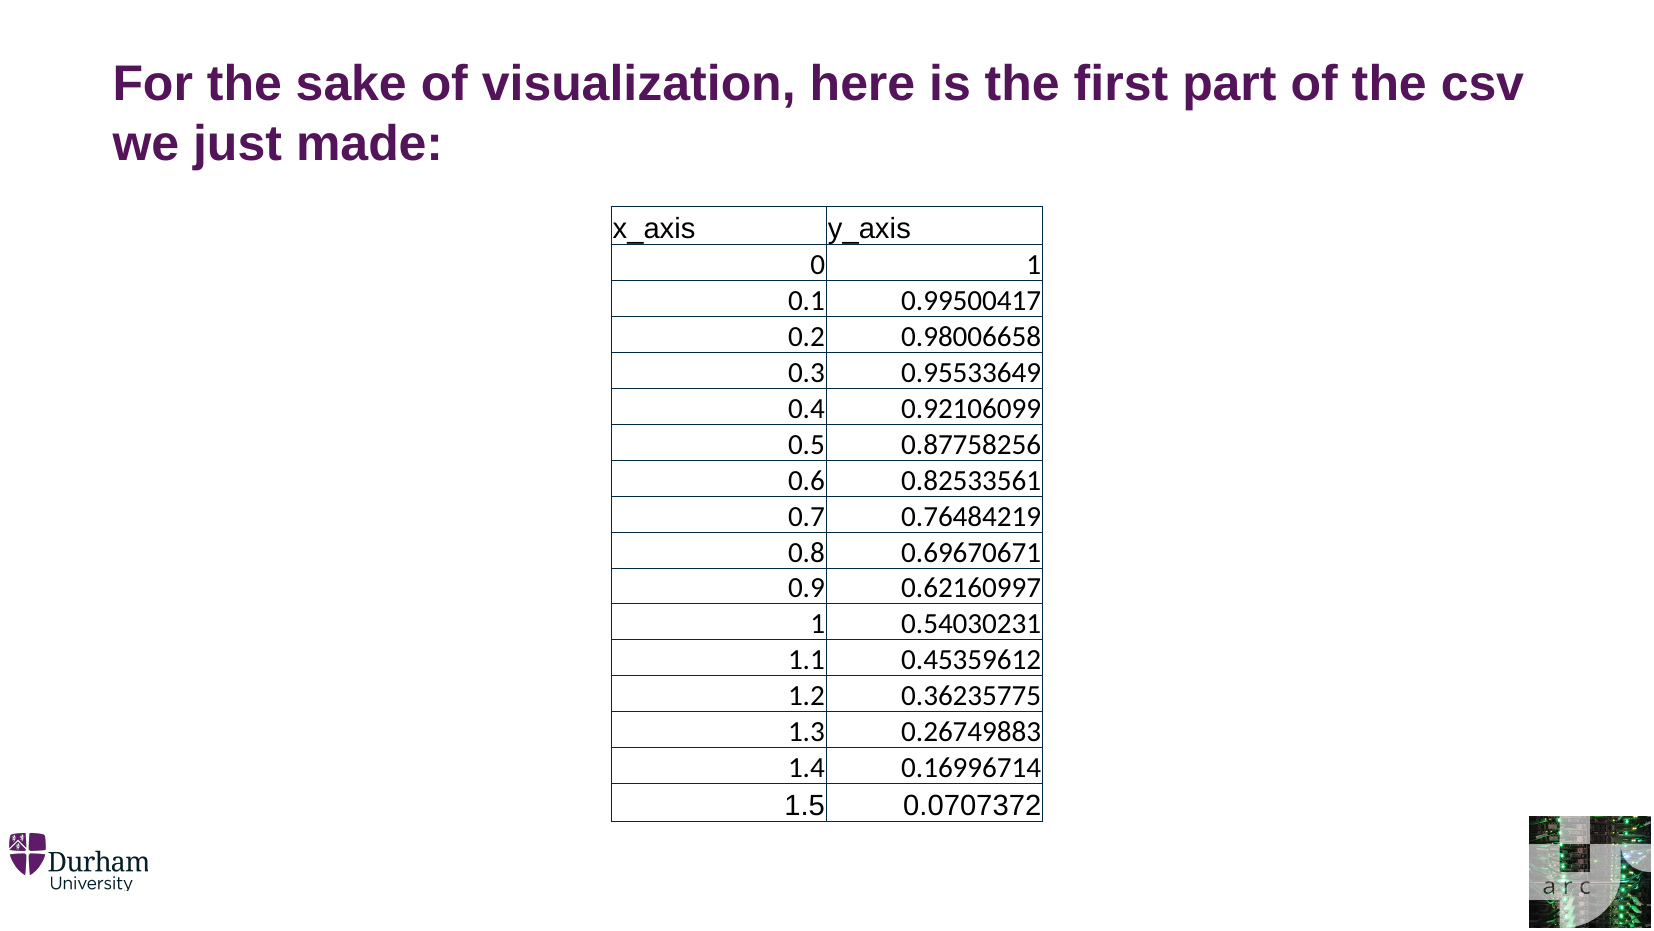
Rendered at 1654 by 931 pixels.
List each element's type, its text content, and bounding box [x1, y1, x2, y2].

table_header y_axis [827, 207, 1042, 244]
table_cell 0.5 [612, 425, 826, 460]
table_cell 0.0707372 [827, 784, 1042, 821]
table_cell 0.3 [612, 353, 826, 388]
table_cell 0.98006658 [827, 317, 1042, 352]
table_cell 0.54030231 [827, 604, 1042, 639]
table_cell 1.1 [612, 640, 826, 675]
table_header y_axis [827, 224, 833, 244]
table_cell 1.3 [612, 712, 826, 747]
table_cell 0.82533561 [827, 461, 1042, 496]
table_cell 0.1 [612, 281, 826, 316]
table_cell 0.76484219 [827, 497, 1042, 532]
table_cell 0.92106099 [827, 389, 1042, 424]
picture [1529, 816, 1651, 928]
picture [9, 833, 148, 891]
table_cell 1.5 [612, 784, 826, 821]
table_cell 0.26749883 [827, 712, 1042, 747]
text_box For the sake of visualization, here is the first part of the csv we just made: [112, 50, 1542, 206]
table_cell 0.4 [612, 389, 826, 424]
table_cell 0.36235775 [827, 676, 1042, 711]
table_header x_axis [612, 207, 826, 244]
table_cell 0.87758256 [827, 425, 1042, 460]
table_cell 0.16996714 [827, 748, 1042, 783]
table_cell 1 [612, 604, 826, 639]
table_cell 0.69670671 [827, 533, 1042, 568]
table_cell 0.95533649 [827, 353, 1042, 388]
table_cell 0.45359612 [827, 640, 1042, 675]
table_cell 0.2 [612, 317, 826, 352]
table_cell 0.6 [612, 461, 826, 496]
table_cell 1.2 [612, 676, 826, 711]
table_cell 1.4 [612, 748, 826, 783]
table_cell 0.7 [612, 497, 826, 532]
table_cell 0.99500417 [827, 281, 1042, 316]
table_cell 1 [827, 245, 1042, 280]
table_cell 0.9 [612, 569, 826, 603]
table_cell 0.8 [612, 533, 826, 568]
table_cell 0.62160997 [827, 569, 1042, 603]
table_cell 0 [612, 245, 826, 280]
